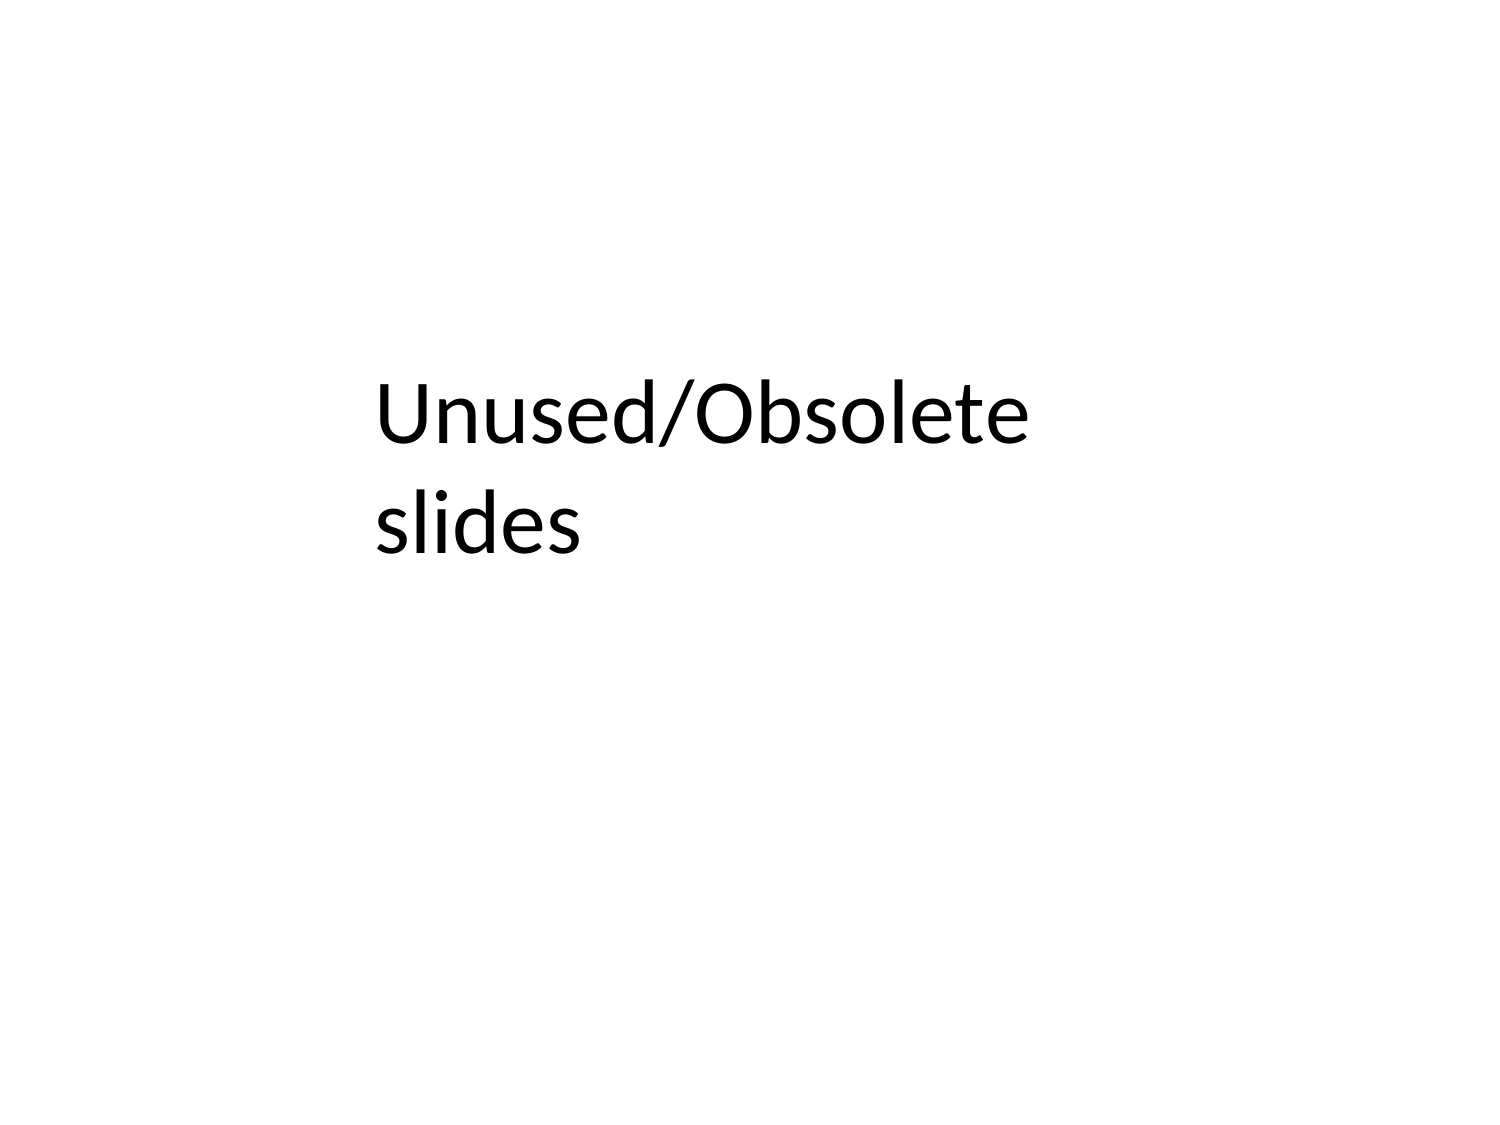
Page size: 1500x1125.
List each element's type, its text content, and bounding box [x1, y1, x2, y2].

text_box Unused/Obsolete slides [360, 345, 1276, 580]
